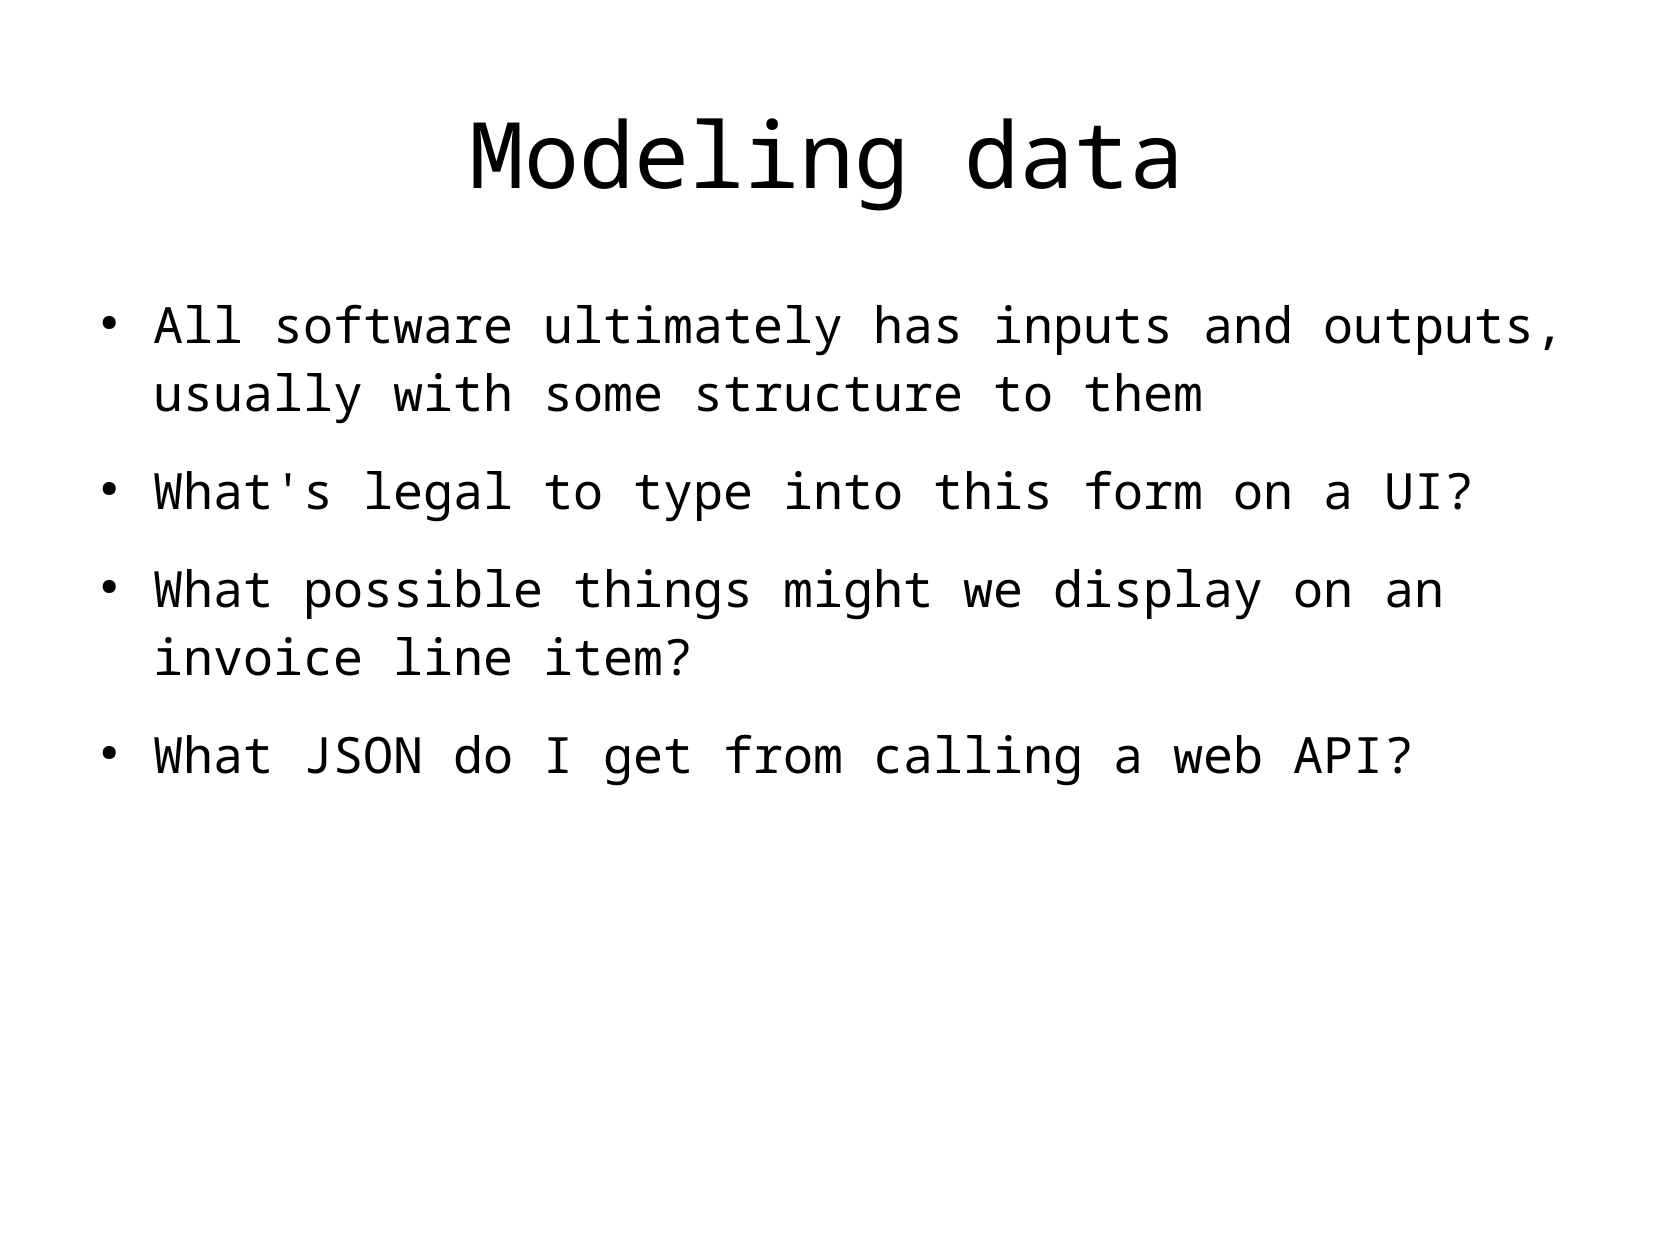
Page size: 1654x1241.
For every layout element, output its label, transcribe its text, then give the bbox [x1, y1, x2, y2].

list All software ultimately has inputs and outputs, usually with some structure to them What's legal to type into this form on a UI? What possible things might we display on an invoice line item? What JSON do I get from calling a web API? [82, 290, 1571, 1010]
title Modeling data [82, 49, 1571, 257]
